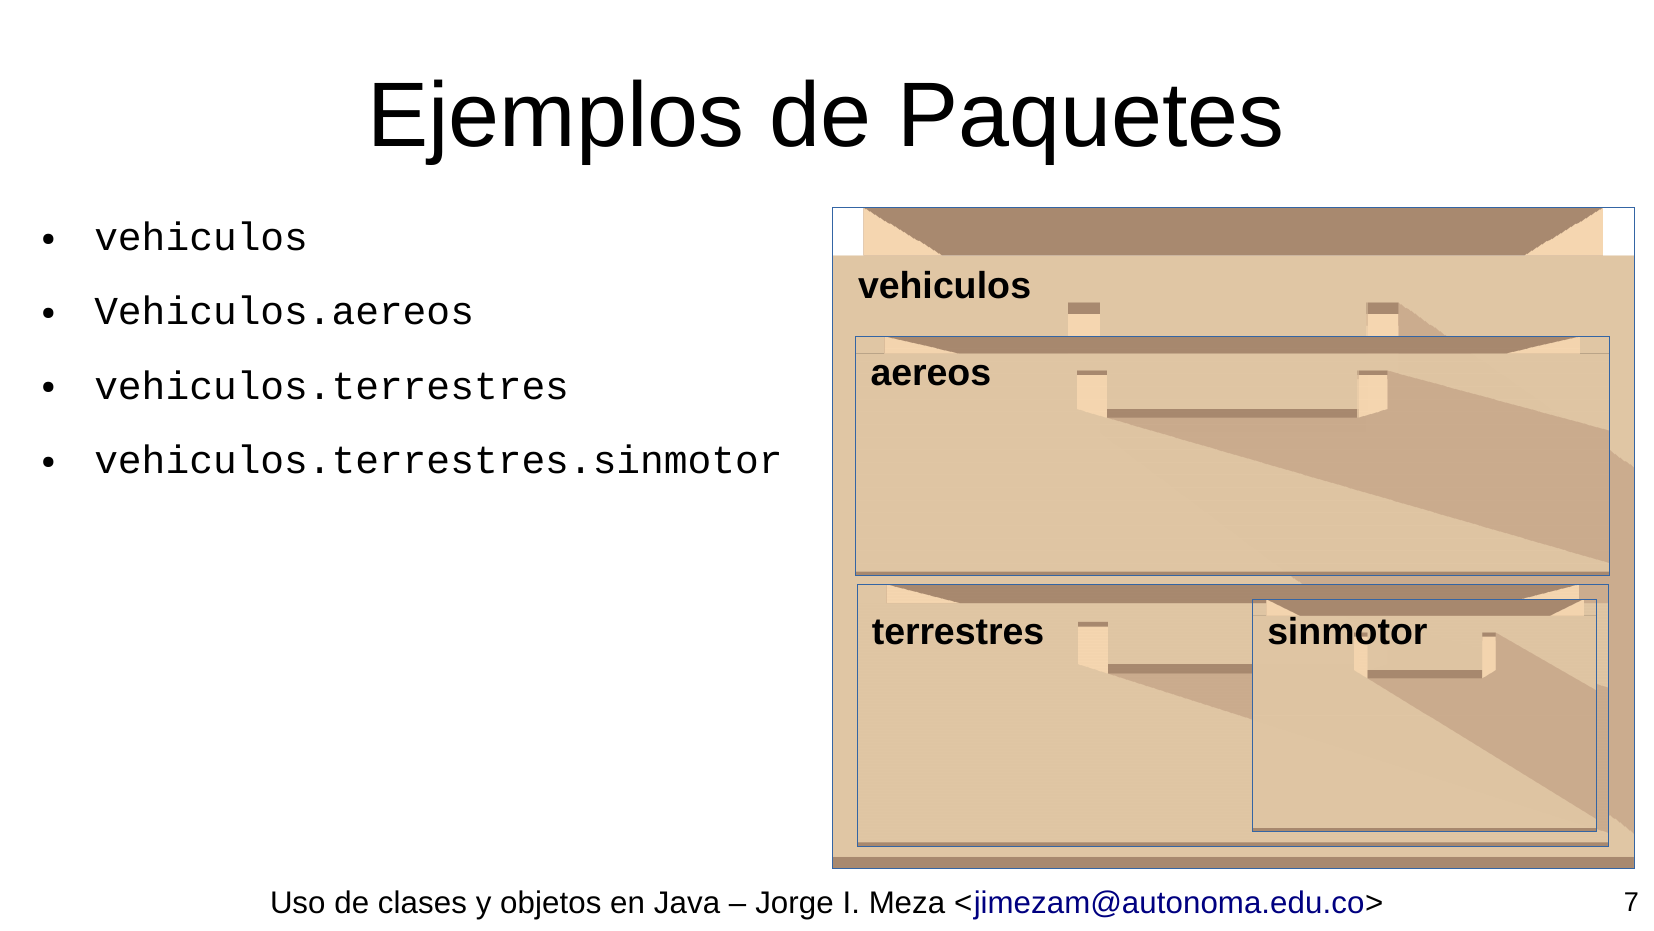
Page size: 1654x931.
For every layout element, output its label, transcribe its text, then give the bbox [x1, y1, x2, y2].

text_box aereos [855, 336, 1610, 576]
title Ejemplos de Paquetes [82, 37, 1571, 193]
text_box vehiculos [832, 207, 1635, 869]
list vehiculos Vehiculos.aereos vehiculos.terrestres vehiculos.terrestres.sinmotor [23, 217, 809, 879]
text_box terrestres [857, 584, 1609, 847]
text_box sinmotor [1252, 599, 1597, 832]
